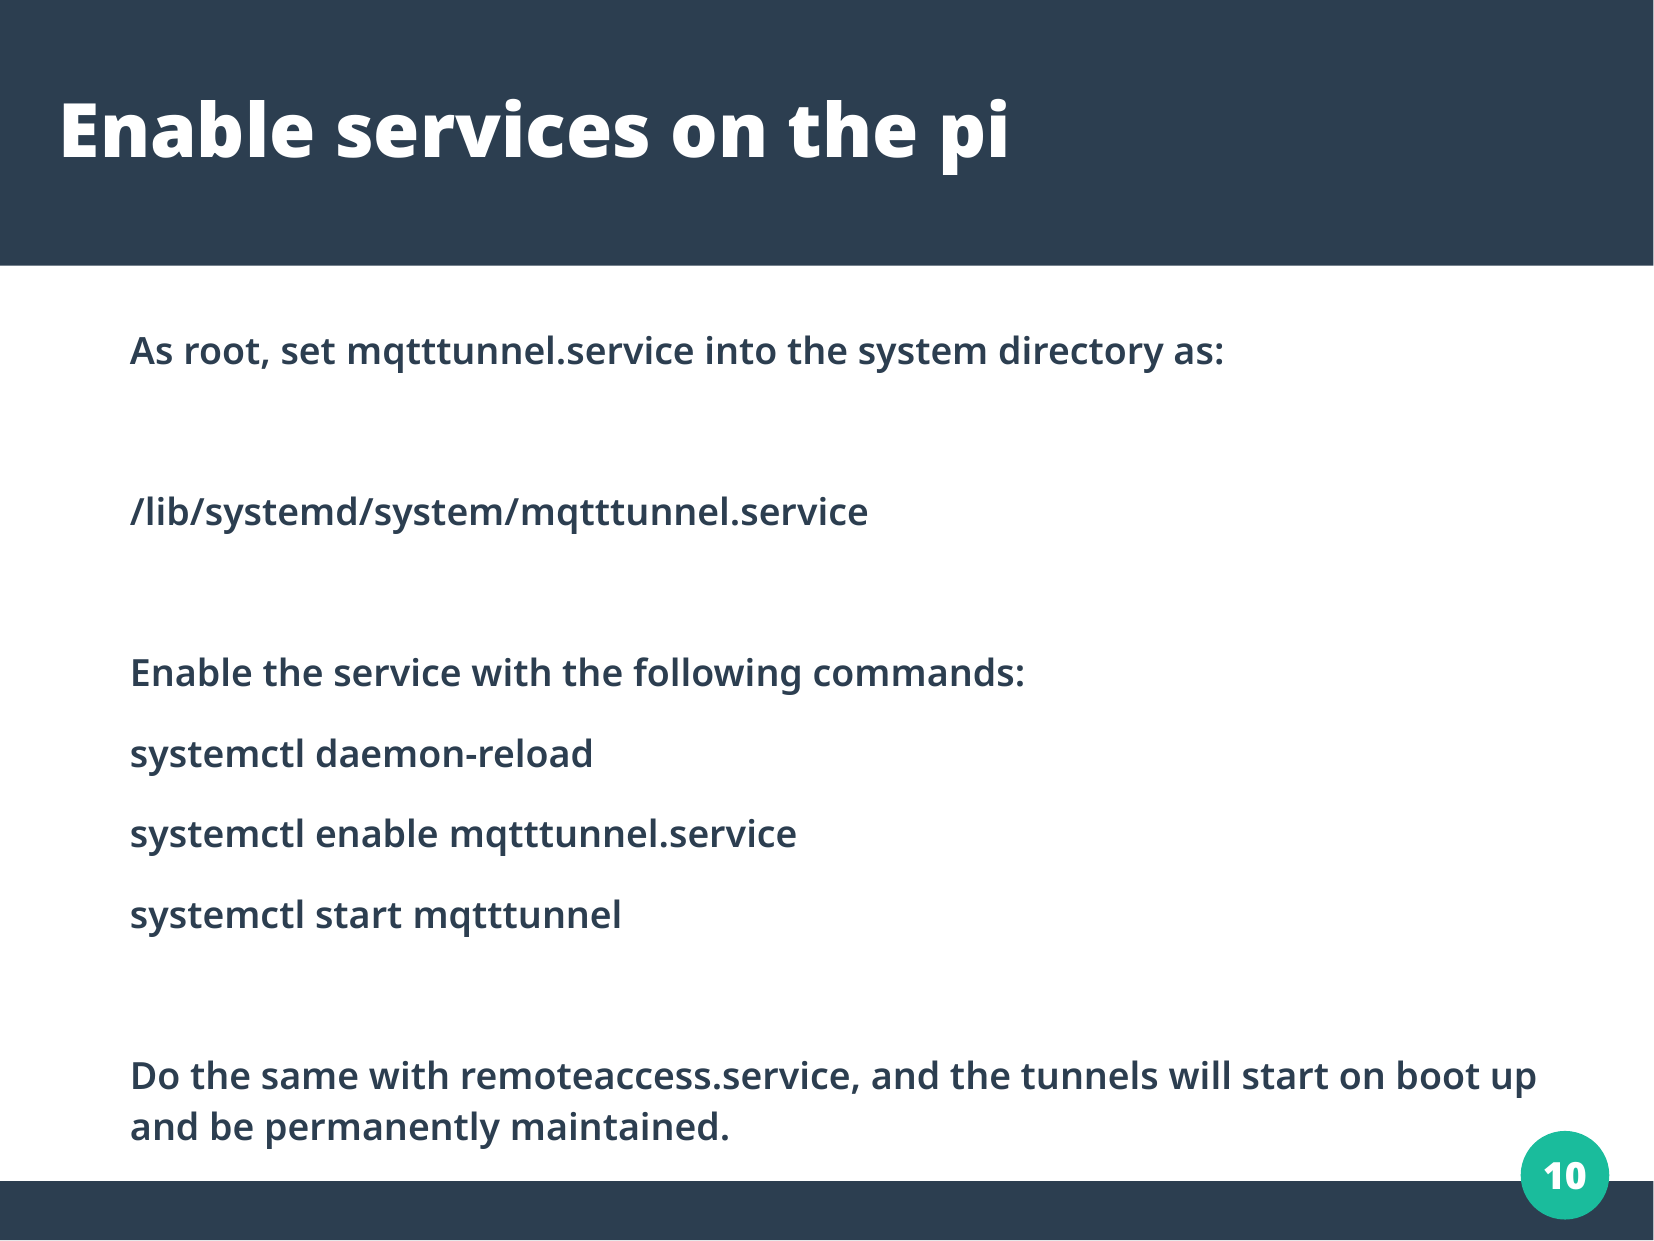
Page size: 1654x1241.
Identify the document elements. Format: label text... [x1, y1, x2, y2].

list As root, set mqtttunnel.service into the system directory as: /lib/systemd/system/mqtttunnel.service Enable the service with the following commands: systemctl daemon-reload systemctl enable mqtttunnel.service systemctl start mqtttunnel Do the same with remoteaccess.service, and the tunnels will start on boot up and be permanently maintained. [59, 324, 1595, 1152]
title Enable services on the pi [59, 49, 1595, 207]
